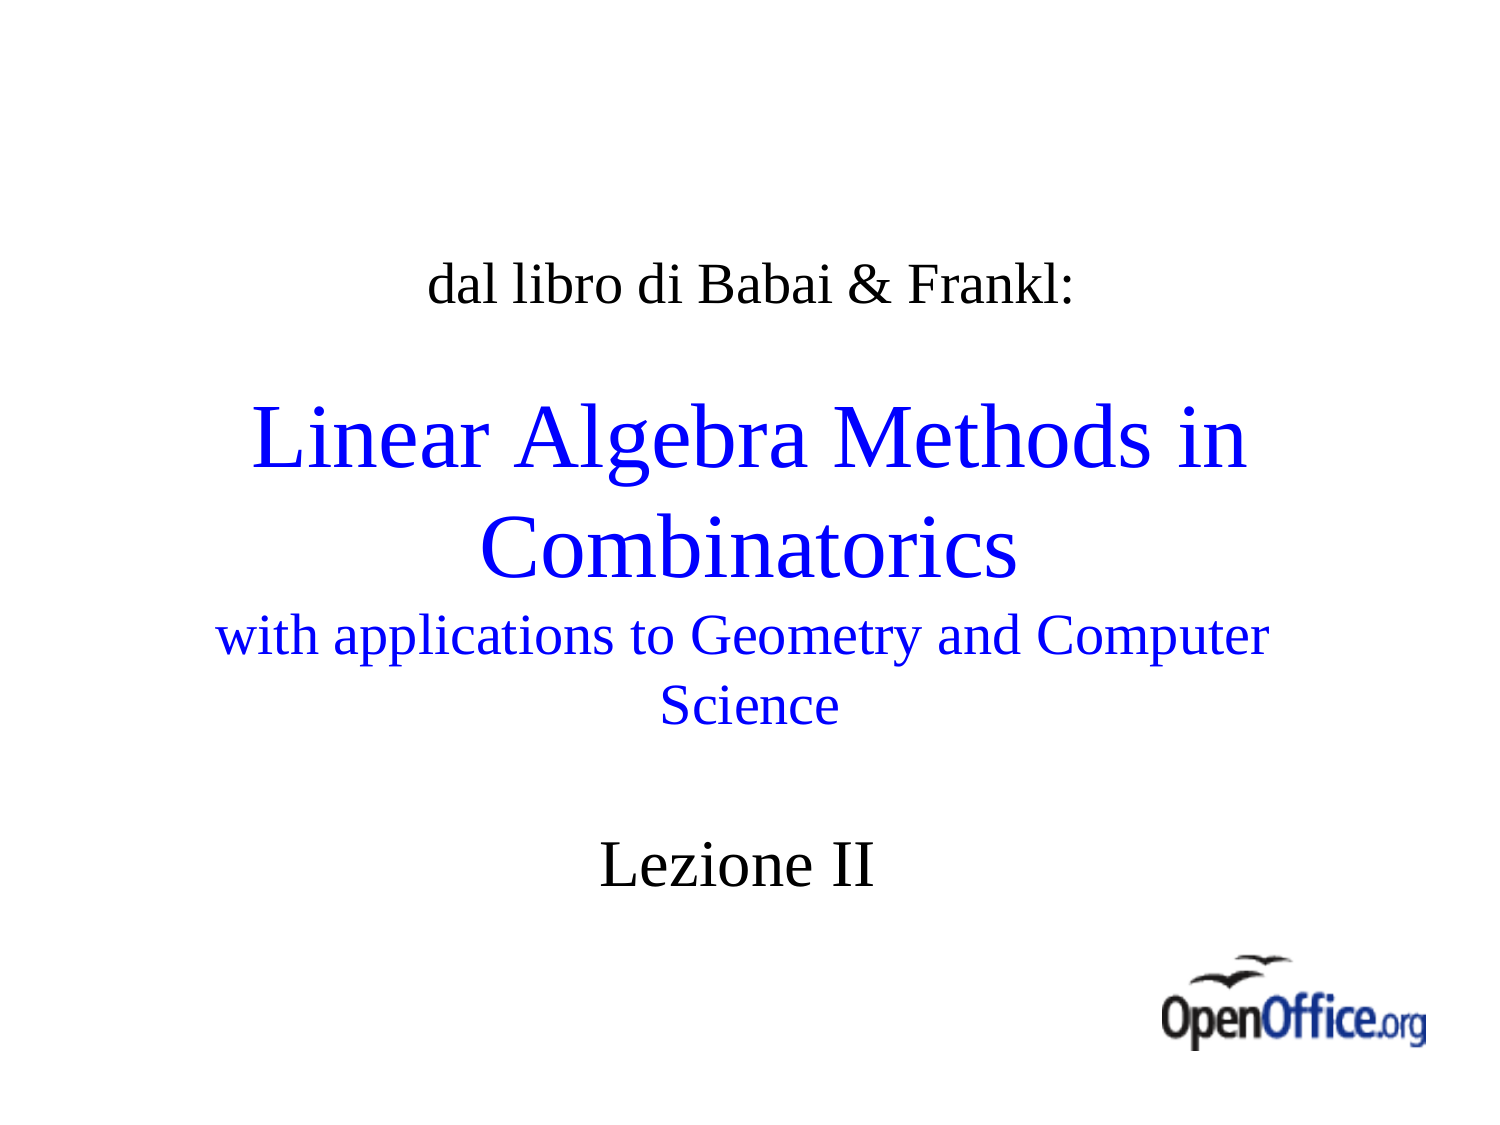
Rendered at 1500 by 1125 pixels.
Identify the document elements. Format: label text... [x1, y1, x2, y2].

subtitle Lezione II [212, 812, 1263, 963]
title Linear Algebra Methods in Combinatorics with applications to Geometry and Computer Science [112, 368, 1388, 744]
text_box dal libro di Babai & Frankl: [412, 237, 1092, 323]
picture [1162, 953, 1426, 1051]
